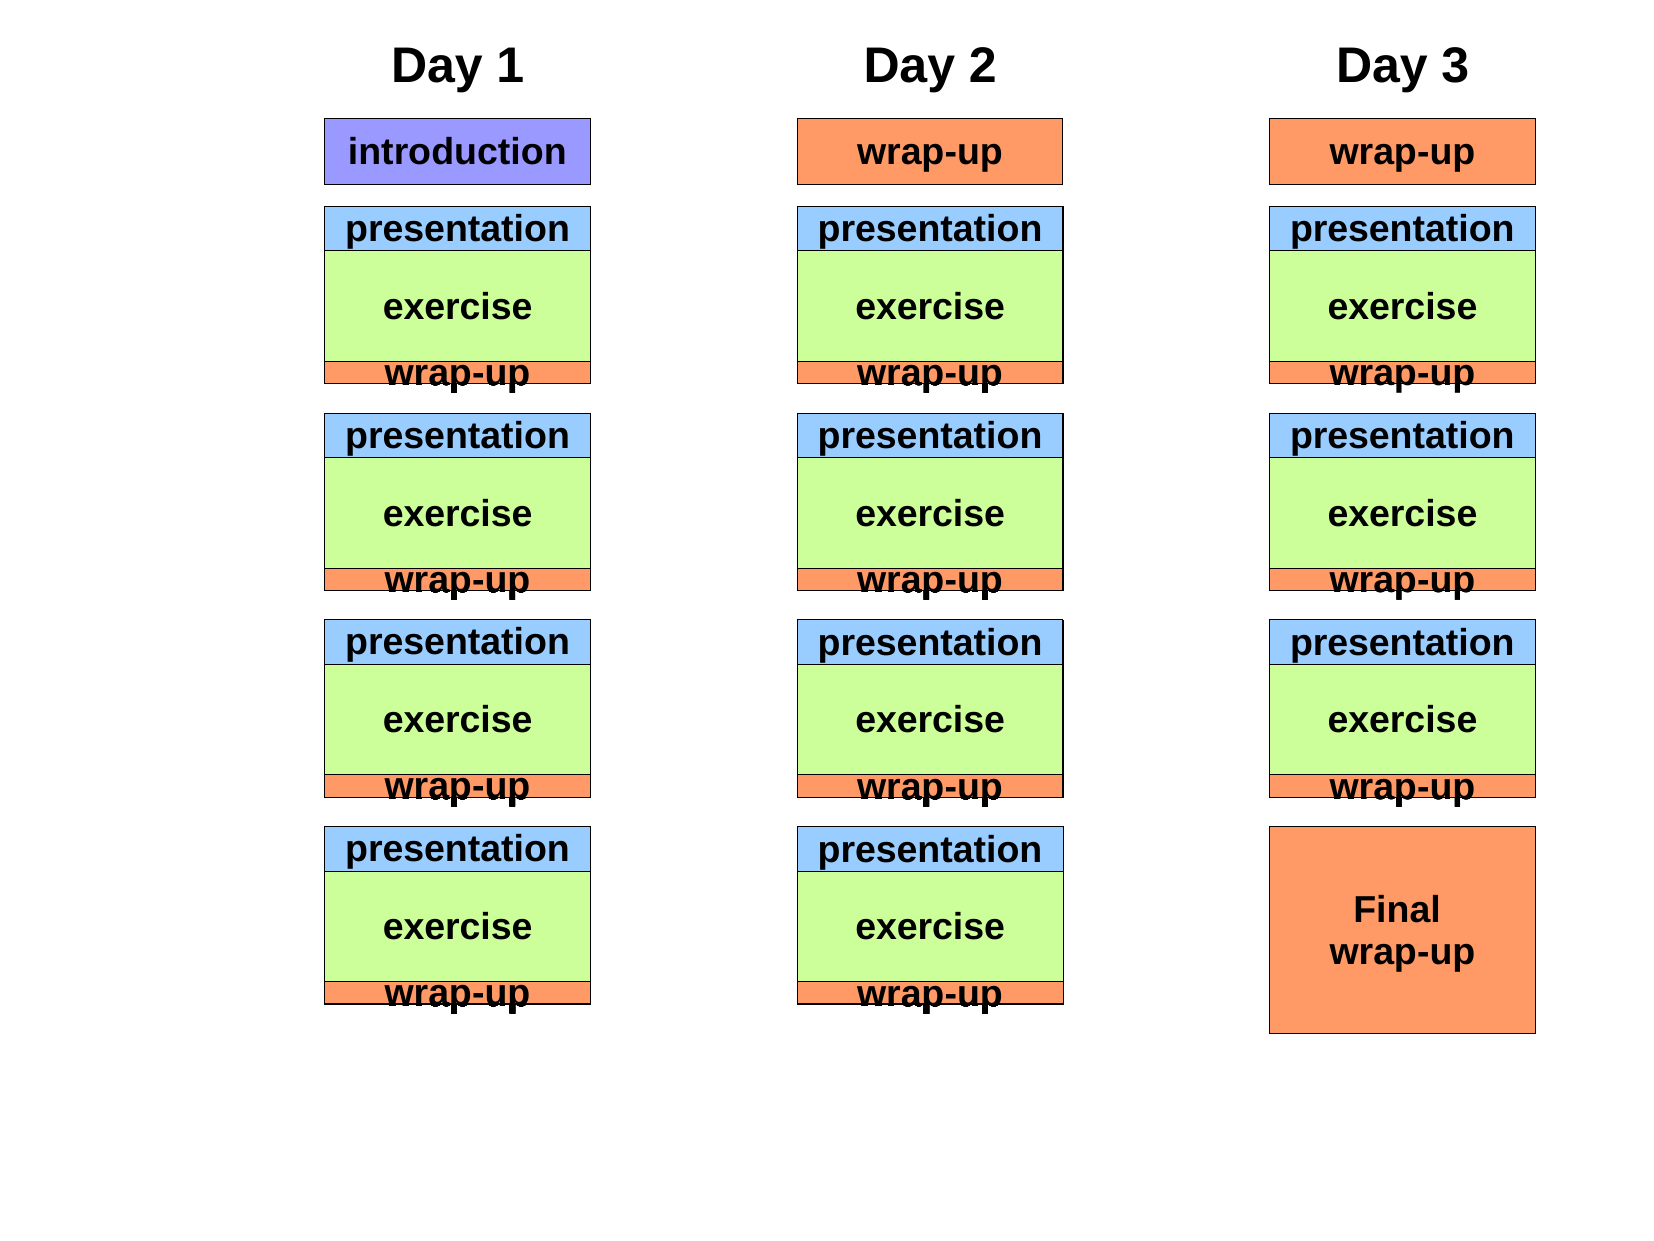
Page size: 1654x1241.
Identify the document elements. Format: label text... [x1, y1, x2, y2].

text_box wrap-up [324, 774, 591, 798]
text_box wrap-up [1269, 568, 1536, 591]
text_box presentation [797, 826, 1064, 871]
text_box Final wrap-up [1269, 826, 1536, 1034]
text_box exercise [1269, 457, 1536, 568]
text_box presentation [324, 413, 591, 457]
text_box presentation [1269, 206, 1536, 250]
text_box Day 3 [1269, 29, 1536, 101]
text_box wrap-up [797, 361, 1063, 384]
text_box wrap-up [797, 981, 1064, 1004]
text_box presentation [1269, 413, 1536, 457]
text_box exercise [324, 457, 591, 568]
text_box wrap-up [324, 568, 591, 591]
text_box exercise [1269, 250, 1536, 361]
text_box exercise [797, 457, 1063, 568]
text_box wrap-up [1269, 361, 1536, 384]
text_box wrap-up [1269, 774, 1536, 798]
text_box presentation [797, 619, 1063, 664]
text_box presentation [797, 413, 1063, 457]
text_box exercise [797, 871, 1064, 981]
text_box wrap-up [1269, 118, 1536, 185]
text_box exercise [1269, 664, 1536, 774]
text_box wrap-up [797, 568, 1063, 591]
text_box exercise [324, 871, 591, 981]
text_box wrap-up [797, 774, 1063, 798]
text_box exercise [797, 250, 1063, 361]
text_box exercise [324, 664, 591, 774]
text_box presentation [324, 619, 591, 664]
text_box presentation [324, 206, 591, 250]
text_box Day 2 [797, 29, 1063, 101]
text_box presentation [797, 206, 1063, 250]
text_box presentation [1269, 619, 1536, 664]
text_box wrap-up [324, 361, 591, 384]
text_box exercise [797, 664, 1063, 774]
text_box exercise [324, 250, 591, 361]
text_box introduction [324, 118, 591, 185]
text_box wrap-up [797, 118, 1063, 185]
text_box Day 1 [324, 29, 591, 101]
text_box wrap-up [324, 981, 591, 1004]
text_box presentation [324, 826, 591, 871]
